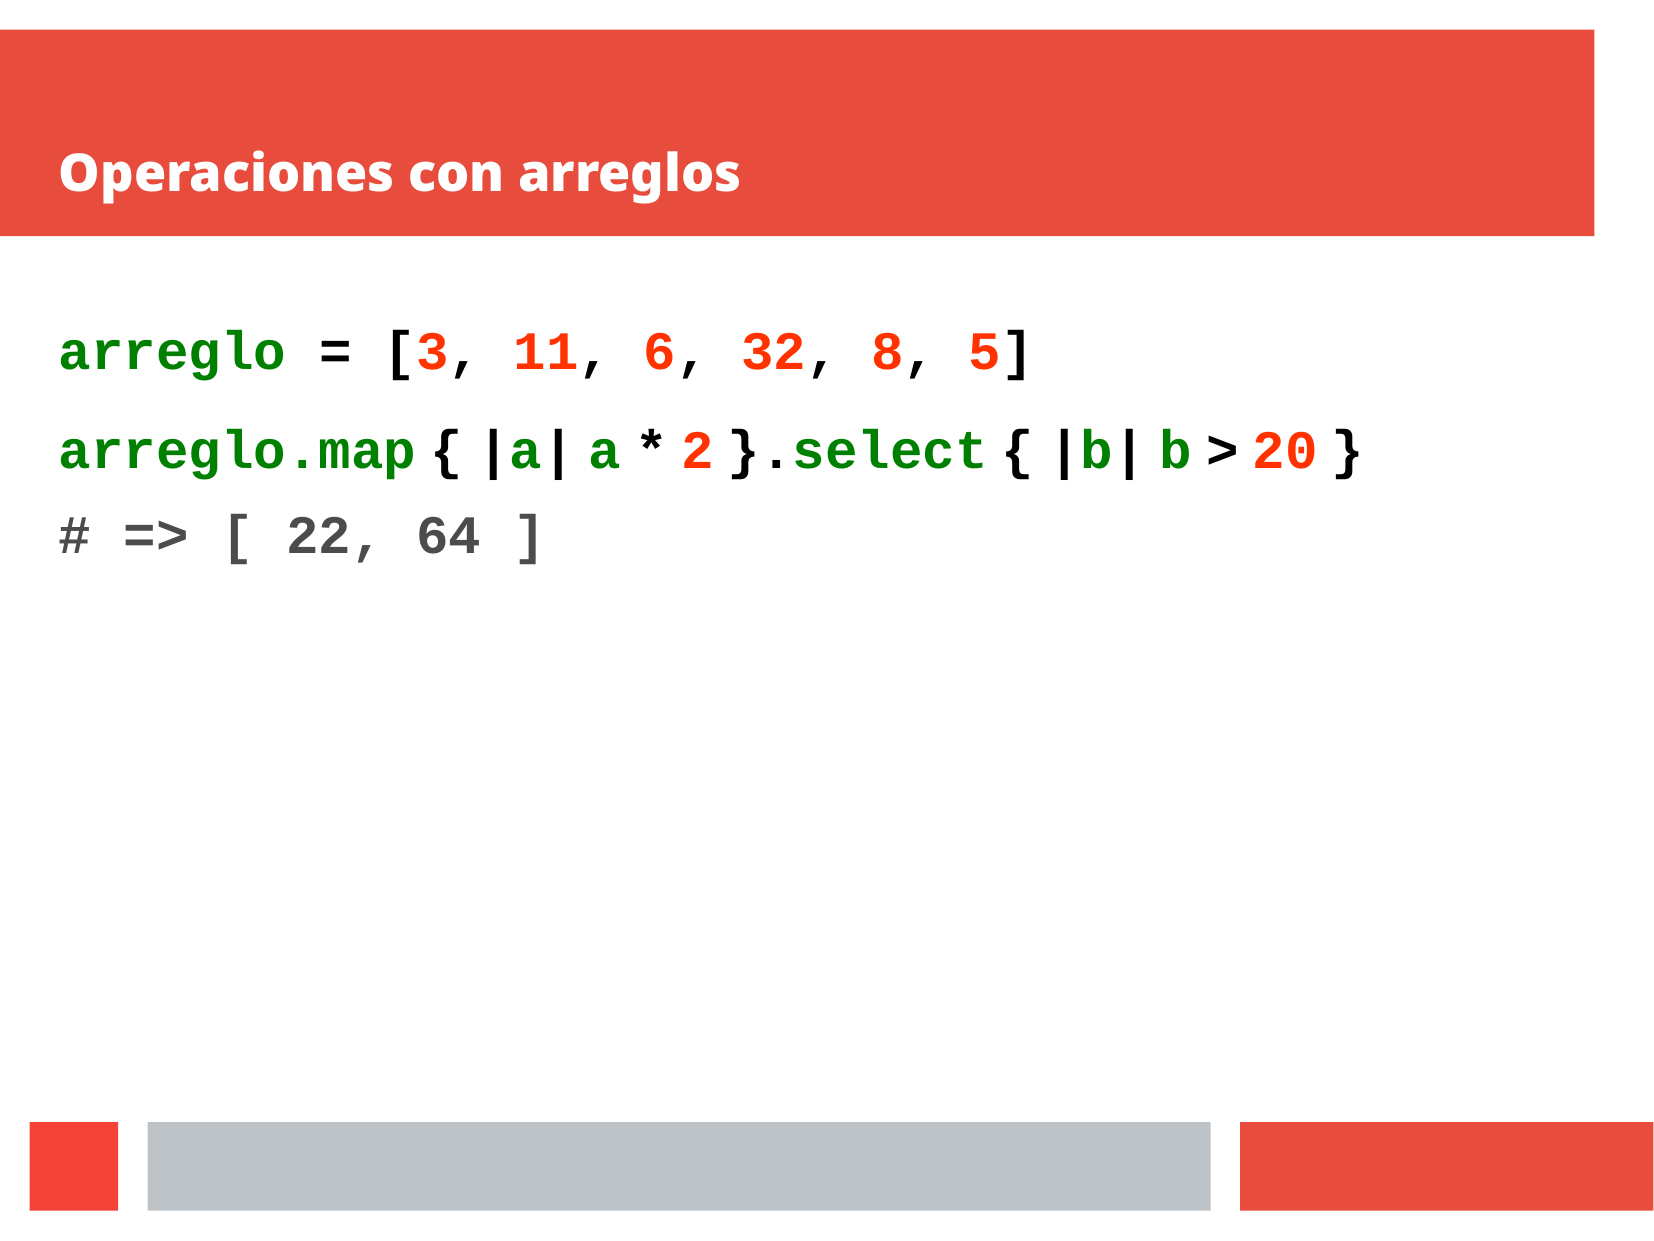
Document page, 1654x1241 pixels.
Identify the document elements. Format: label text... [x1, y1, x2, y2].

list arreglo = [3, 11, 6, 32, 8, 5] arreglo.map { |a| a * 2 }.select { |b| b > 20 } # => [ 22, 64 ] [59, 324, 1565, 1093]
title Operaciones con arreglos [59, 59, 1595, 207]
